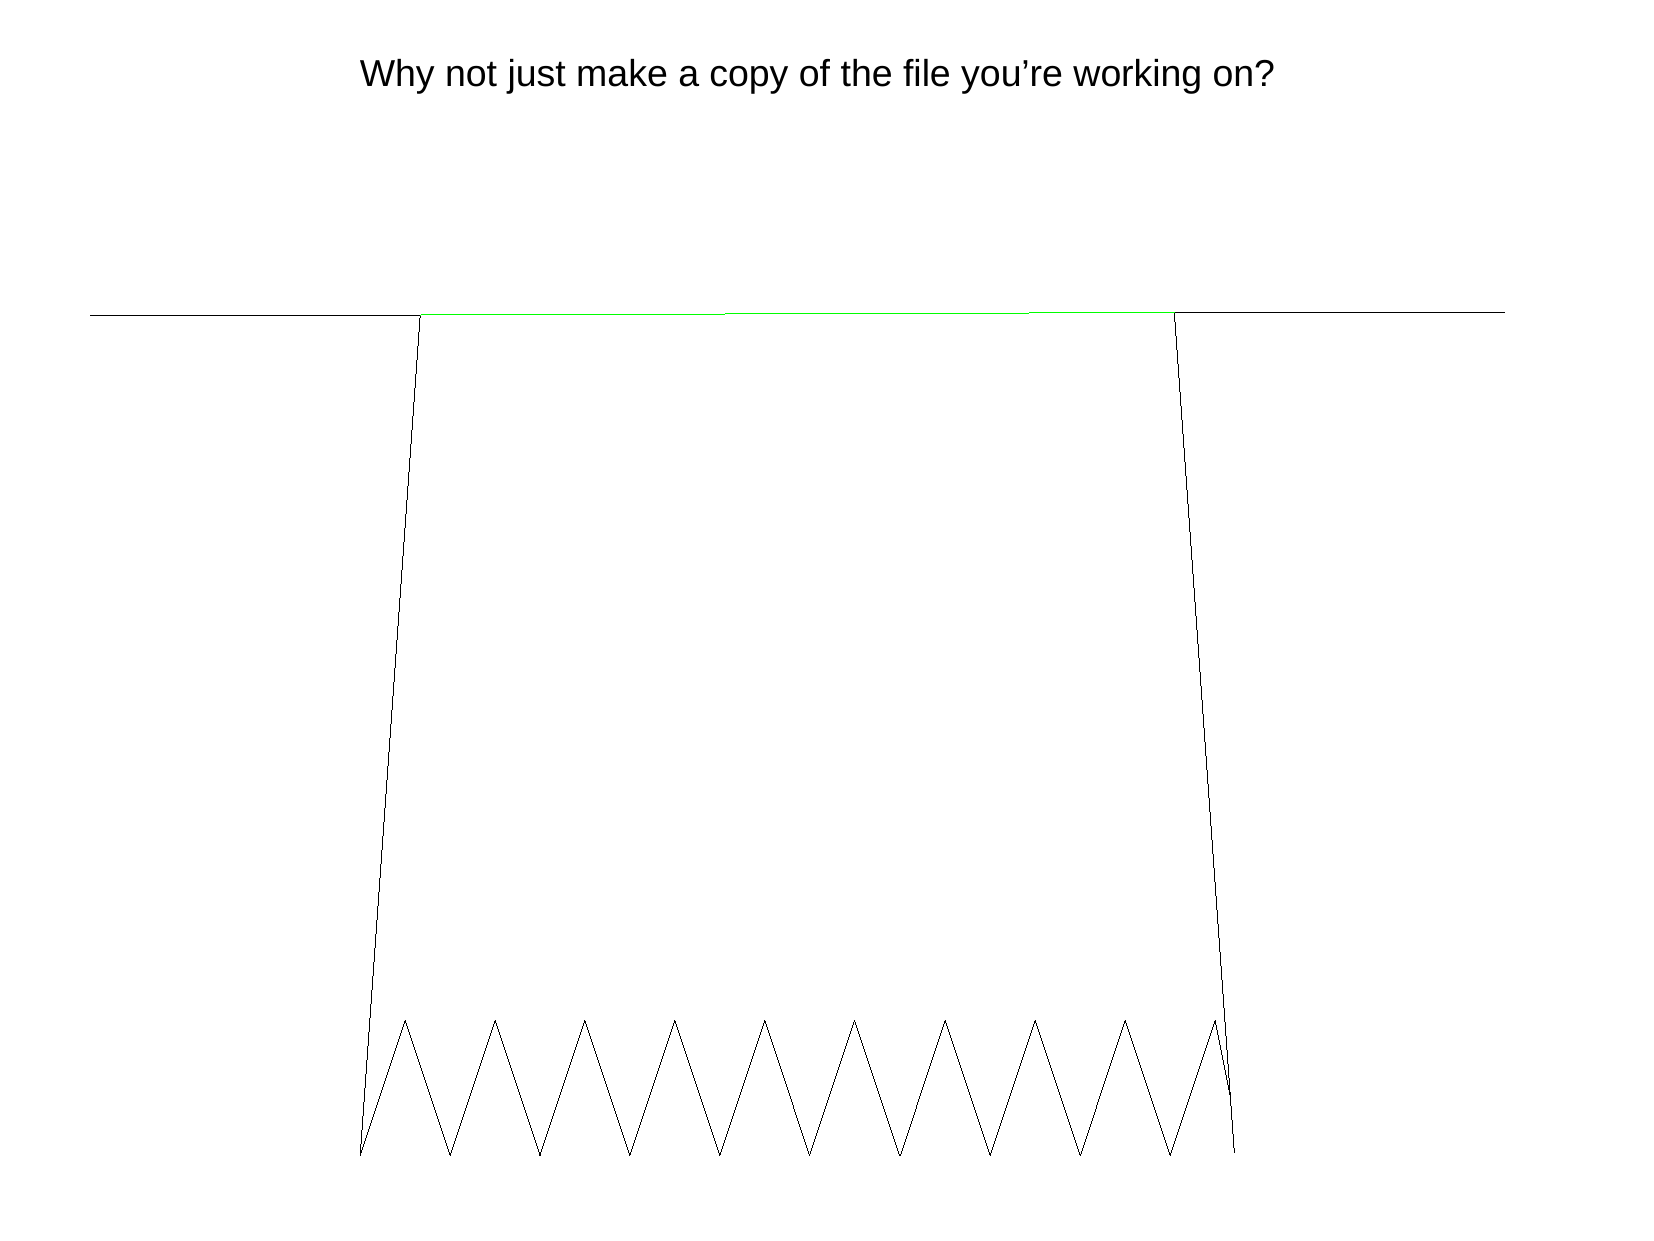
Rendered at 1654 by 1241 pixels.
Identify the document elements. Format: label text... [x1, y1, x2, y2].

text_box Why not just make a copy of the file you’re working on? [345, 45, 1321, 106]
